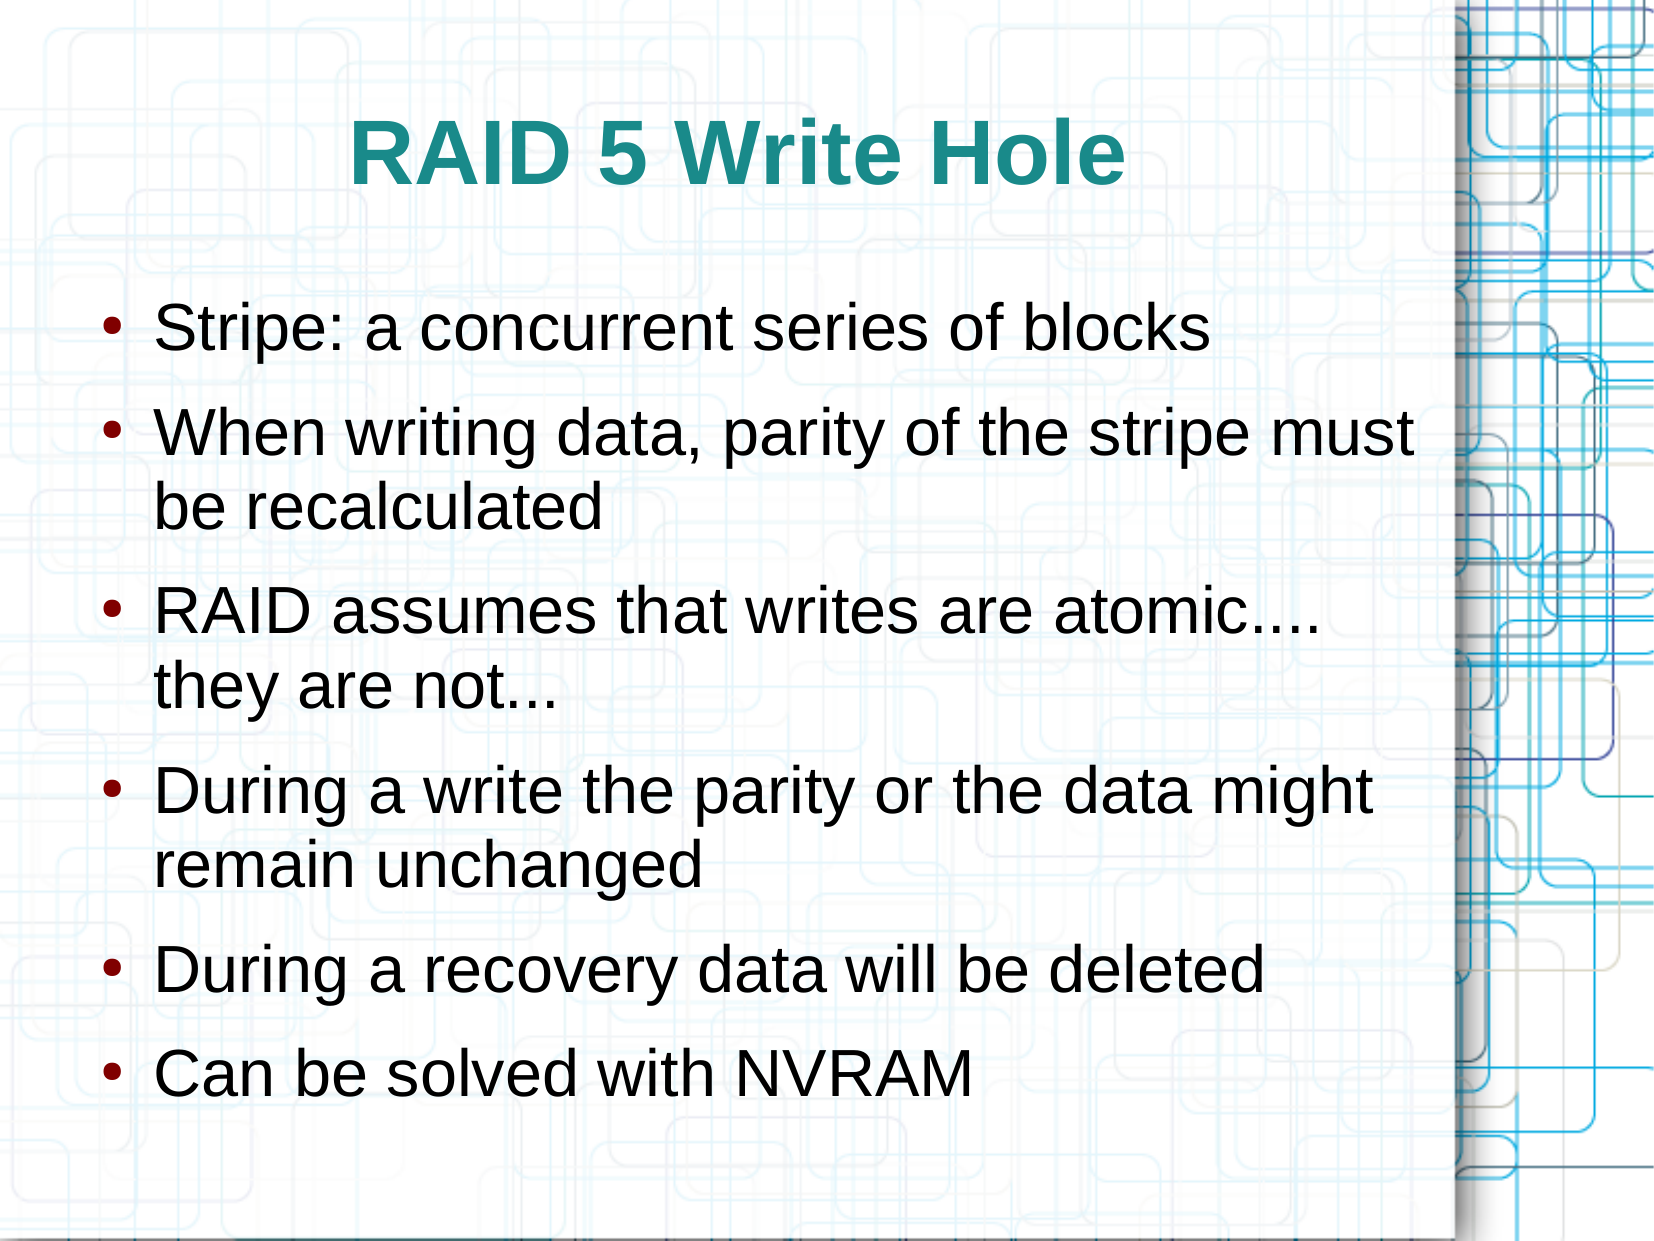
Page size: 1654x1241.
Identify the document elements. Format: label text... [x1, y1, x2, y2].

picture [0, 0, 1654, 1241]
title RAID 5 Write Hole [59, 49, 1418, 257]
list Stripe: a concurrent series of blocks When writing data, parity of the stripe must be recalculated RAID assumes that writes are atomic.... they are not... During a write the parity or the data might remain unchanged During a recovery data will be deleted Can be solved with NVRAM [82, 290, 1418, 1111]
